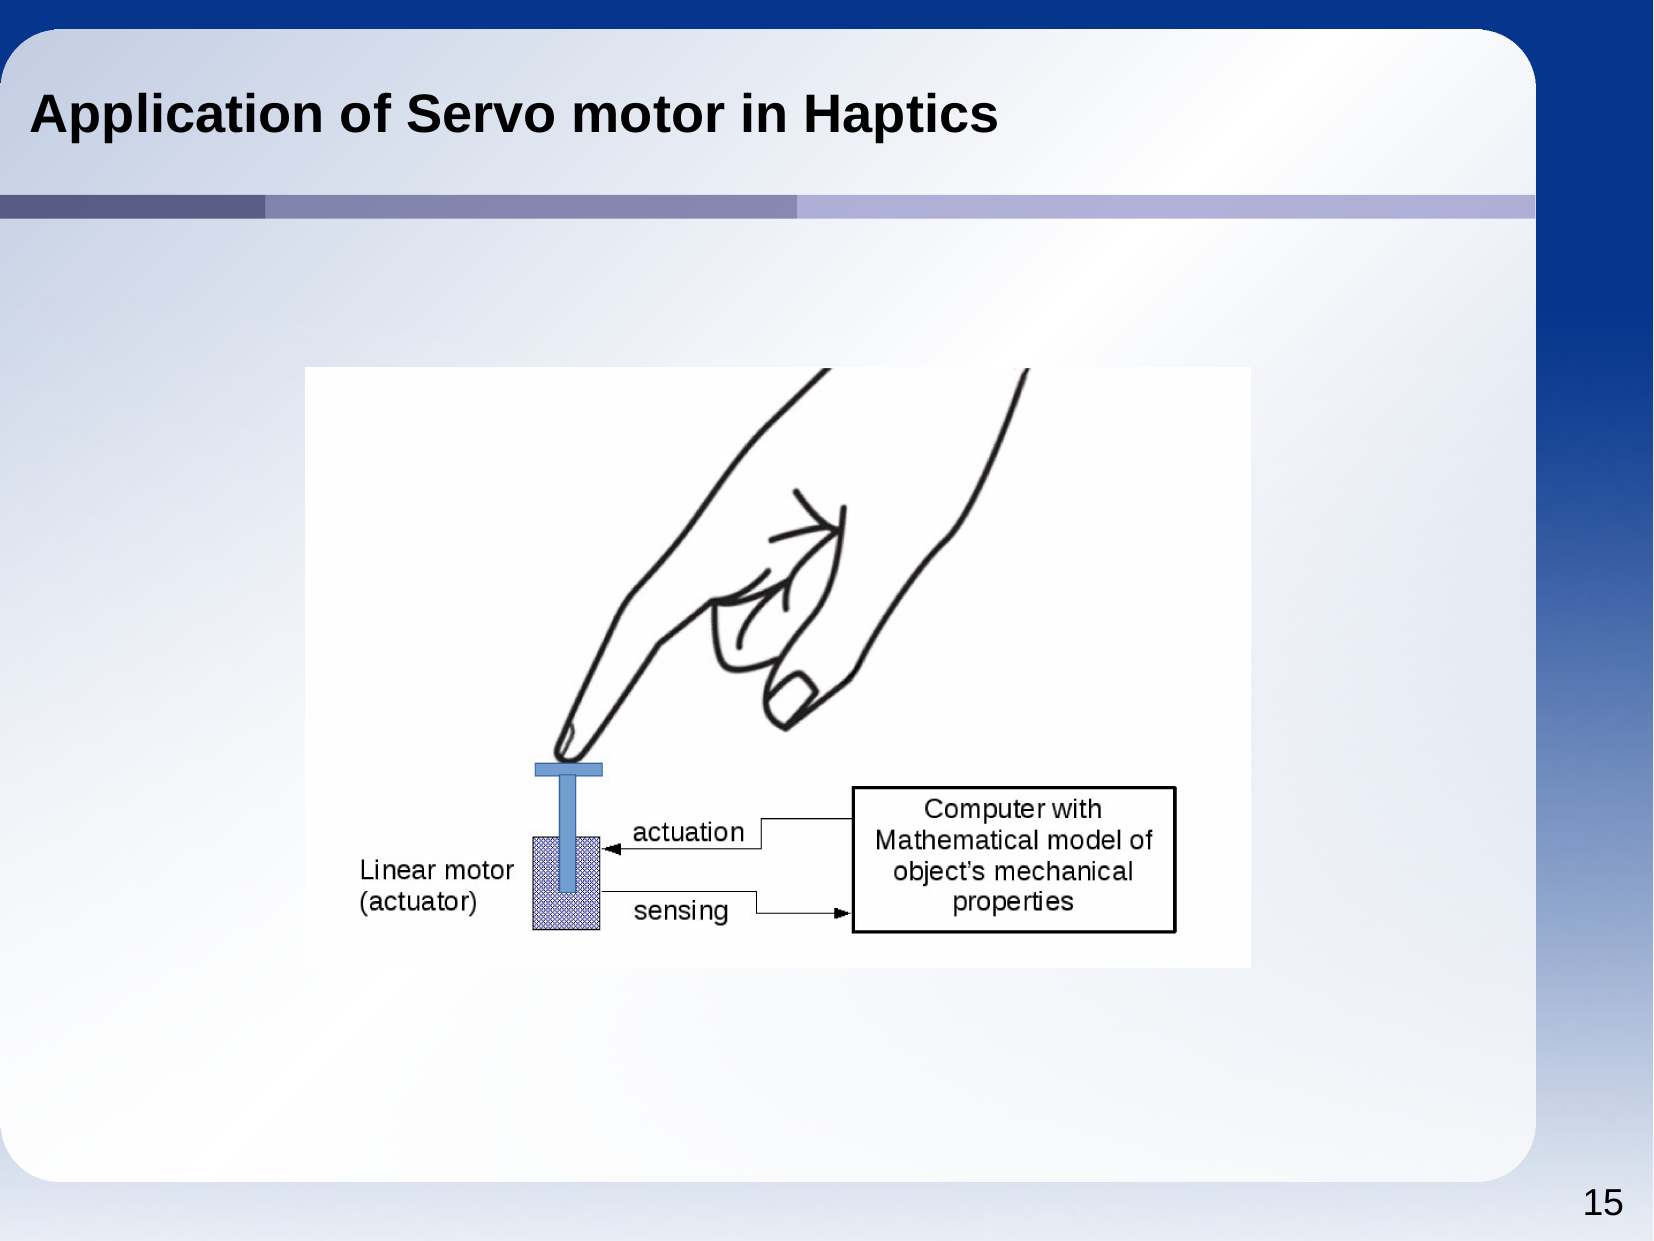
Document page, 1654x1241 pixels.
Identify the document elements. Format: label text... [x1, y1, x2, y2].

title Application of Servo motor in Haptics [29, 49, 1506, 178]
picture [0, 0, 1654, 1241]
picture [305, 367, 1251, 968]
